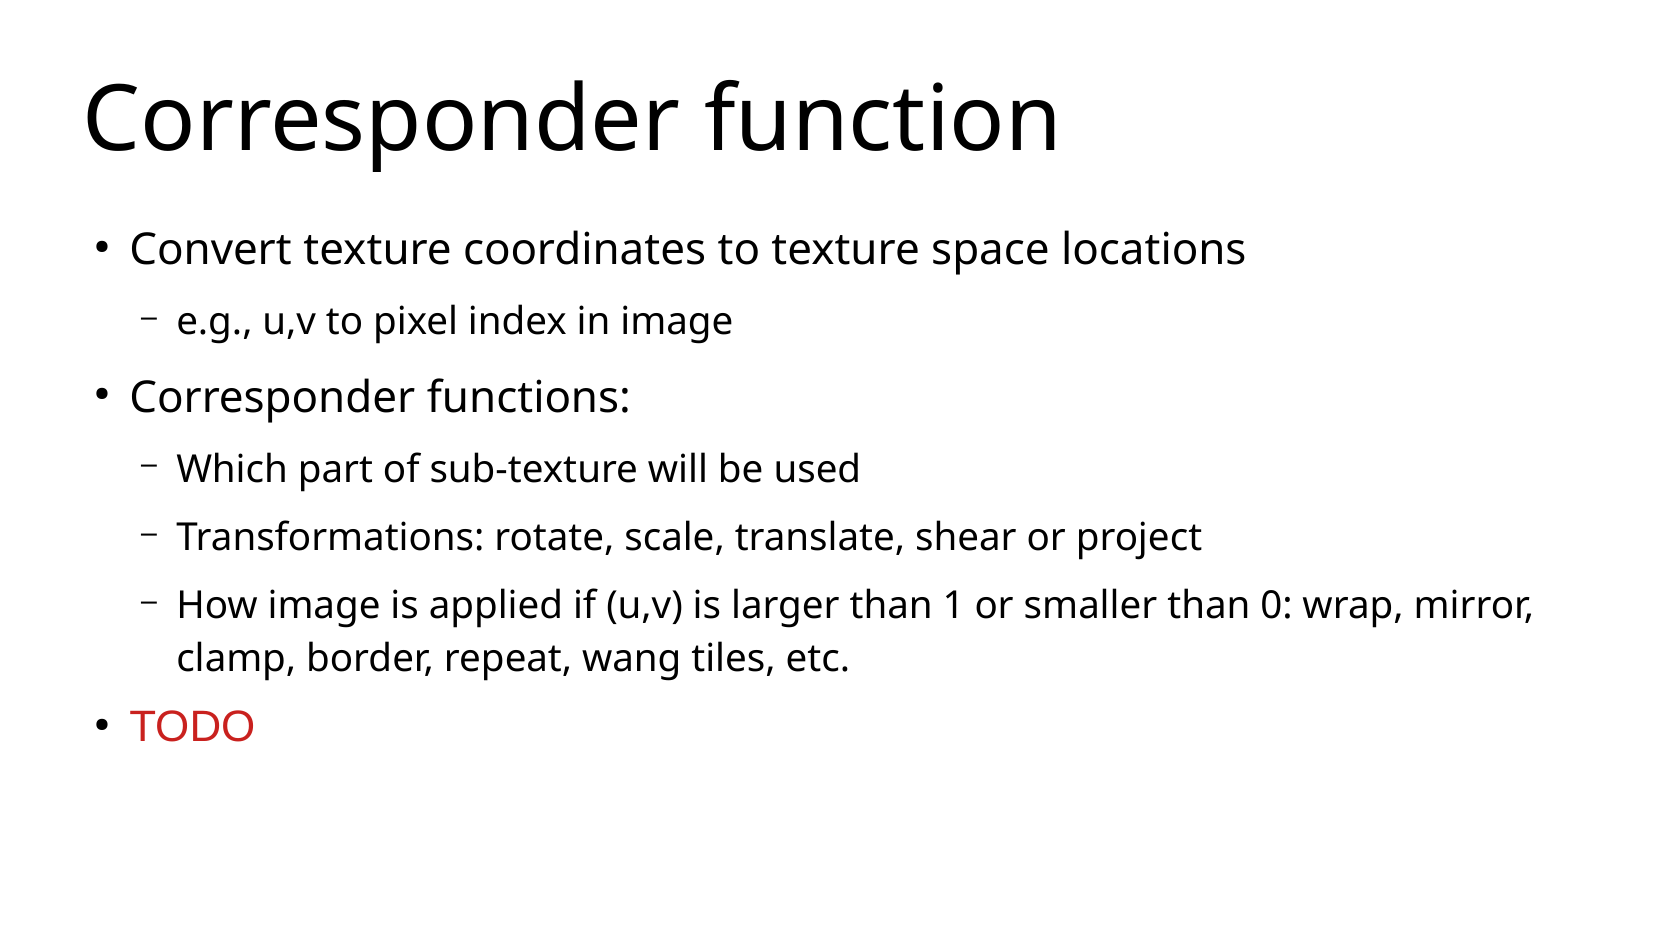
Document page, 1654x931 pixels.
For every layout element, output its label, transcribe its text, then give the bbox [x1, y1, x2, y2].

title Corresponder function [82, 37, 1571, 193]
list Convert texture coordinates to texture space locations e.g., u,v to pixel index in image Corresponder functions: Which part of sub-texture will be used Transformations: rotate, scale, translate, shear or project How image is applied if (u,v) is larger than 1 or smaller than 0: wrap, mirror, clamp, border, repeat, wang tiles, etc. TODO [82, 217, 1571, 758]
